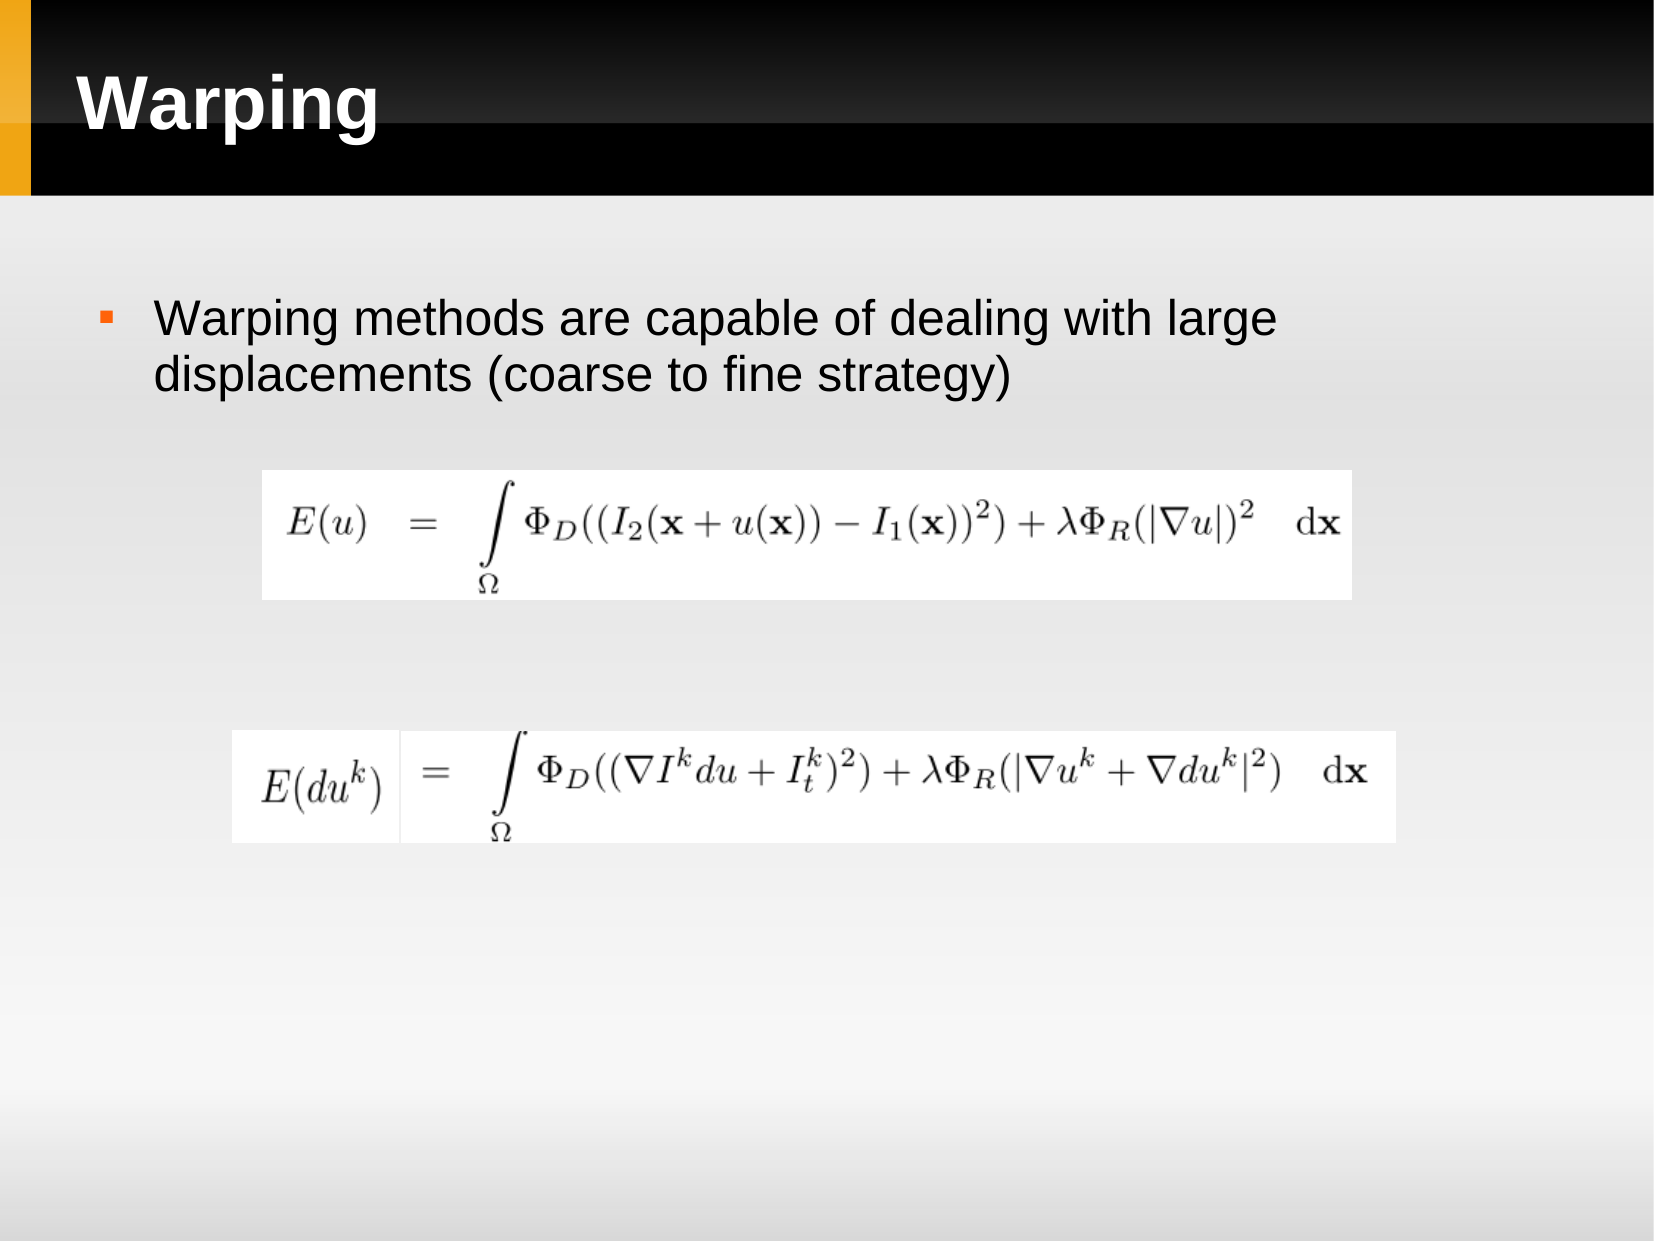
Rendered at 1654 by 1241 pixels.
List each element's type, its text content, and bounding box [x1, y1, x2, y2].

list Warping methods are capable of dealing with large displacements (coarse to fine strategy) [82, 290, 1571, 1109]
picture [0, 0, 1654, 1241]
title Warping [76, 0, 1565, 208]
